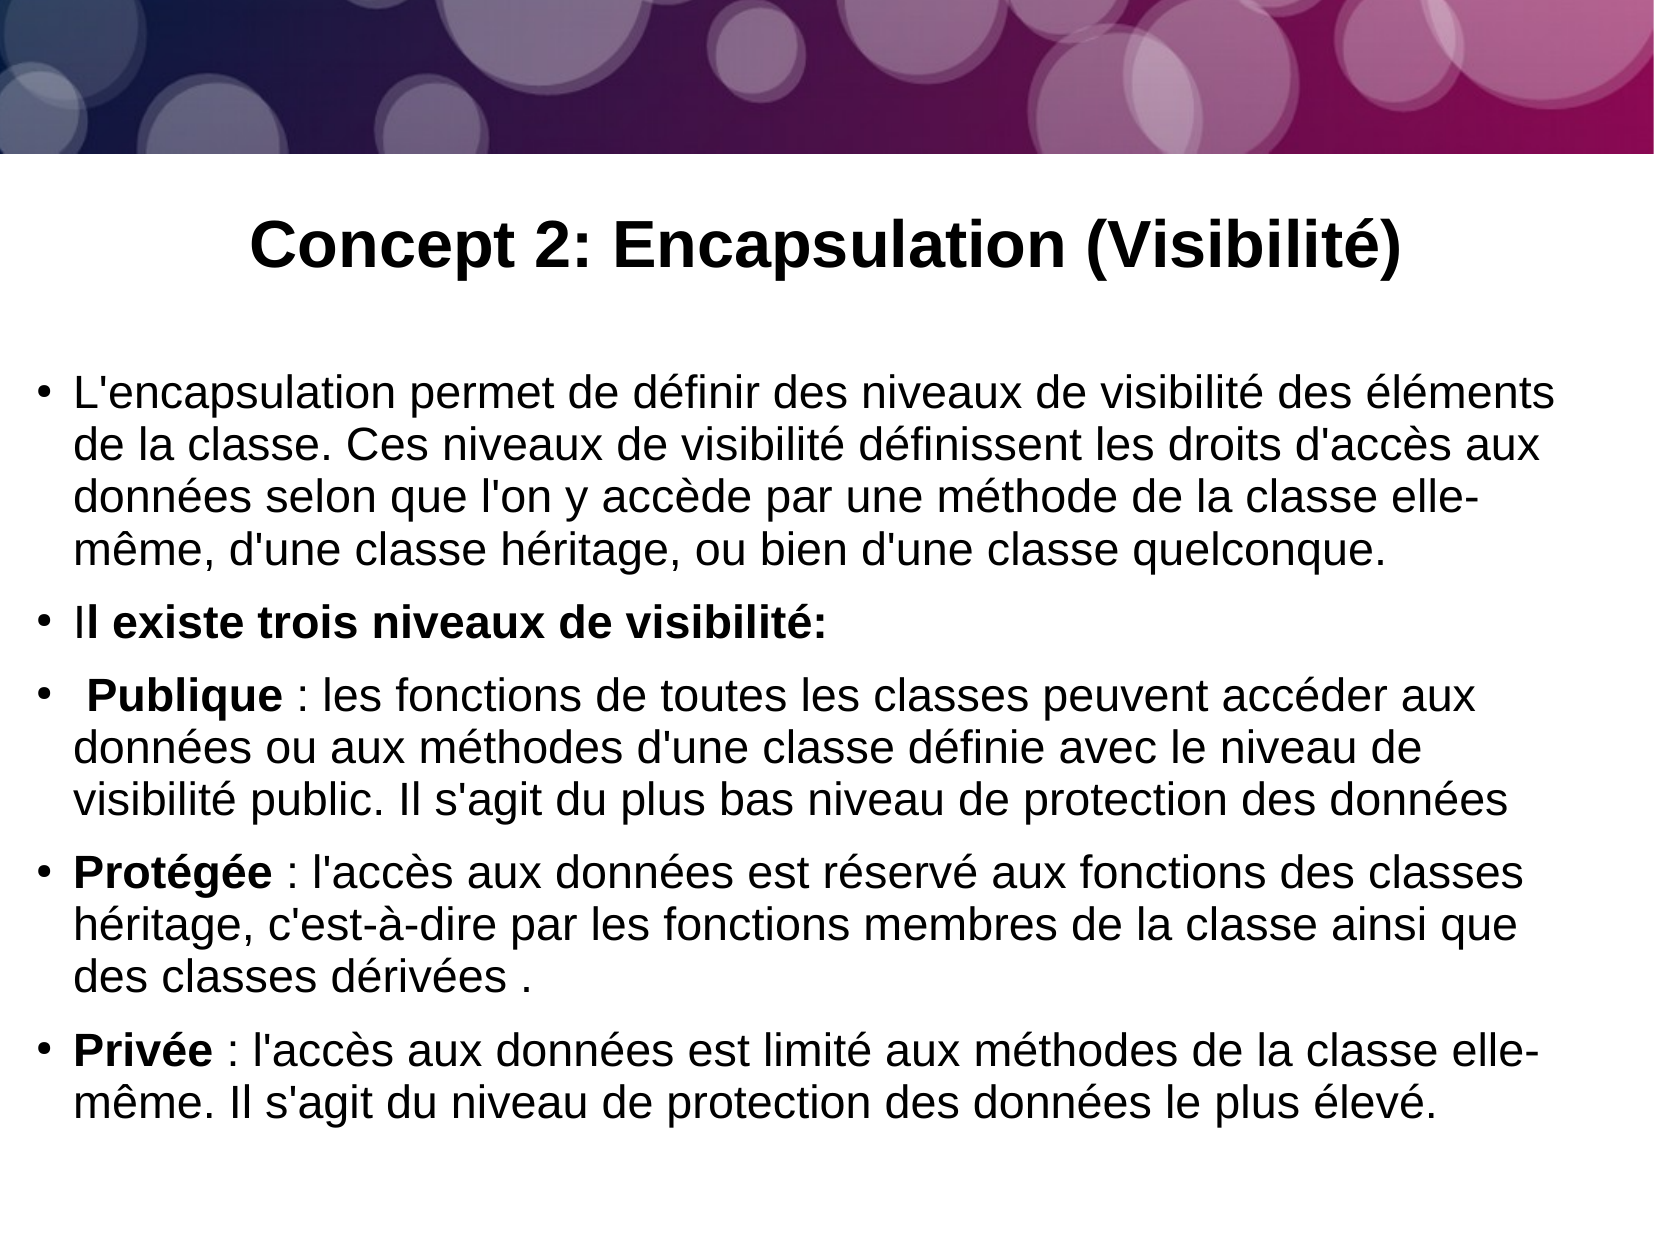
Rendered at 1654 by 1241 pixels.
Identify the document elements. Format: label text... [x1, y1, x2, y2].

picture [0, 0, 1654, 154]
title Concept 2: Encapsulation (Visibilité) [82, 159, 1571, 331]
list L'encapsulation permet de définir des niveaux de visibilité des éléments de la classe. Ces niveaux de visibilité définissent les droits d'accès aux données selon que l'on y accède par une méthode de la classe elle-même, d'une classe héritage, ou bien d'une classe quelconque. Il existe trois niveaux de visibilité: Publique : les fonctions de toutes les classes peuvent accéder aux données ou aux méthodes d'une classe définie avec le niveau de visibilité public. Il s'agit du plus bas niveau de protection des données Protégée : l'accès aux données est réservé aux fonctions des classes héritage, c'est-à-dire par les fonctions membres de la classe ainsi que des classes dérivées . Privée : l'accès aux données est limité aux méthodes de la classe elle-même. Il s'agit du niveau de protection des données le plus élevé. [23, 366, 1571, 1217]
